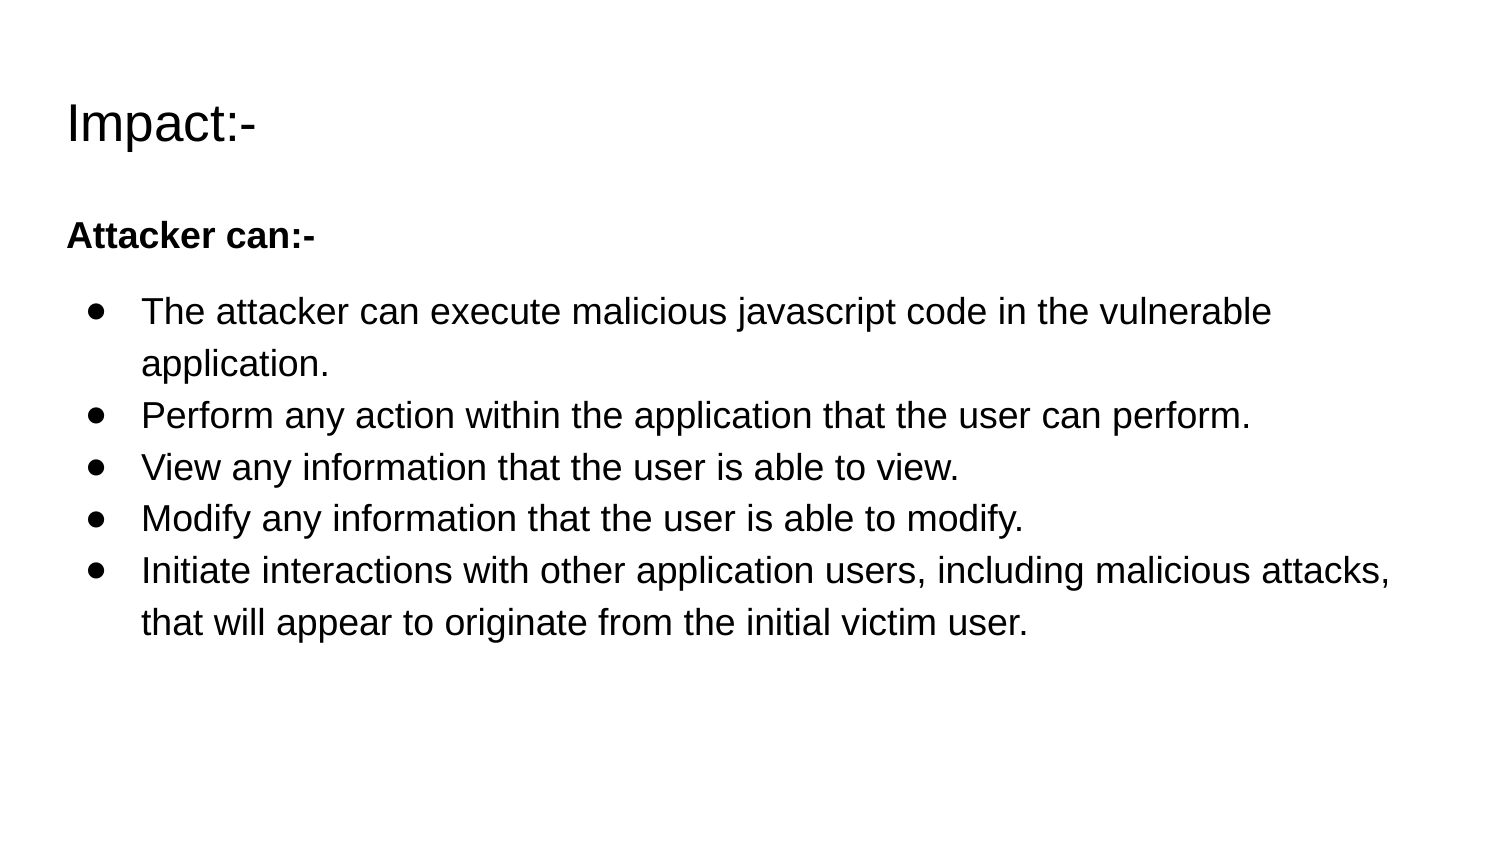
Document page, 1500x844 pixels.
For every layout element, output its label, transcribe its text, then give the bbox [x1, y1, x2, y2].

title Impact:- [51, 72, 1449, 167]
list Attacker can:- The attacker can execute malicious javascript code in the vulnerable application. Perform any action within the application that the user can perform. View any information that the user is able to view. Modify any information that the user is able to modify. Initiate interactions with other application users, including malicious attacks, that will appear to originate from the initial victim user. [51, 189, 1449, 750]
